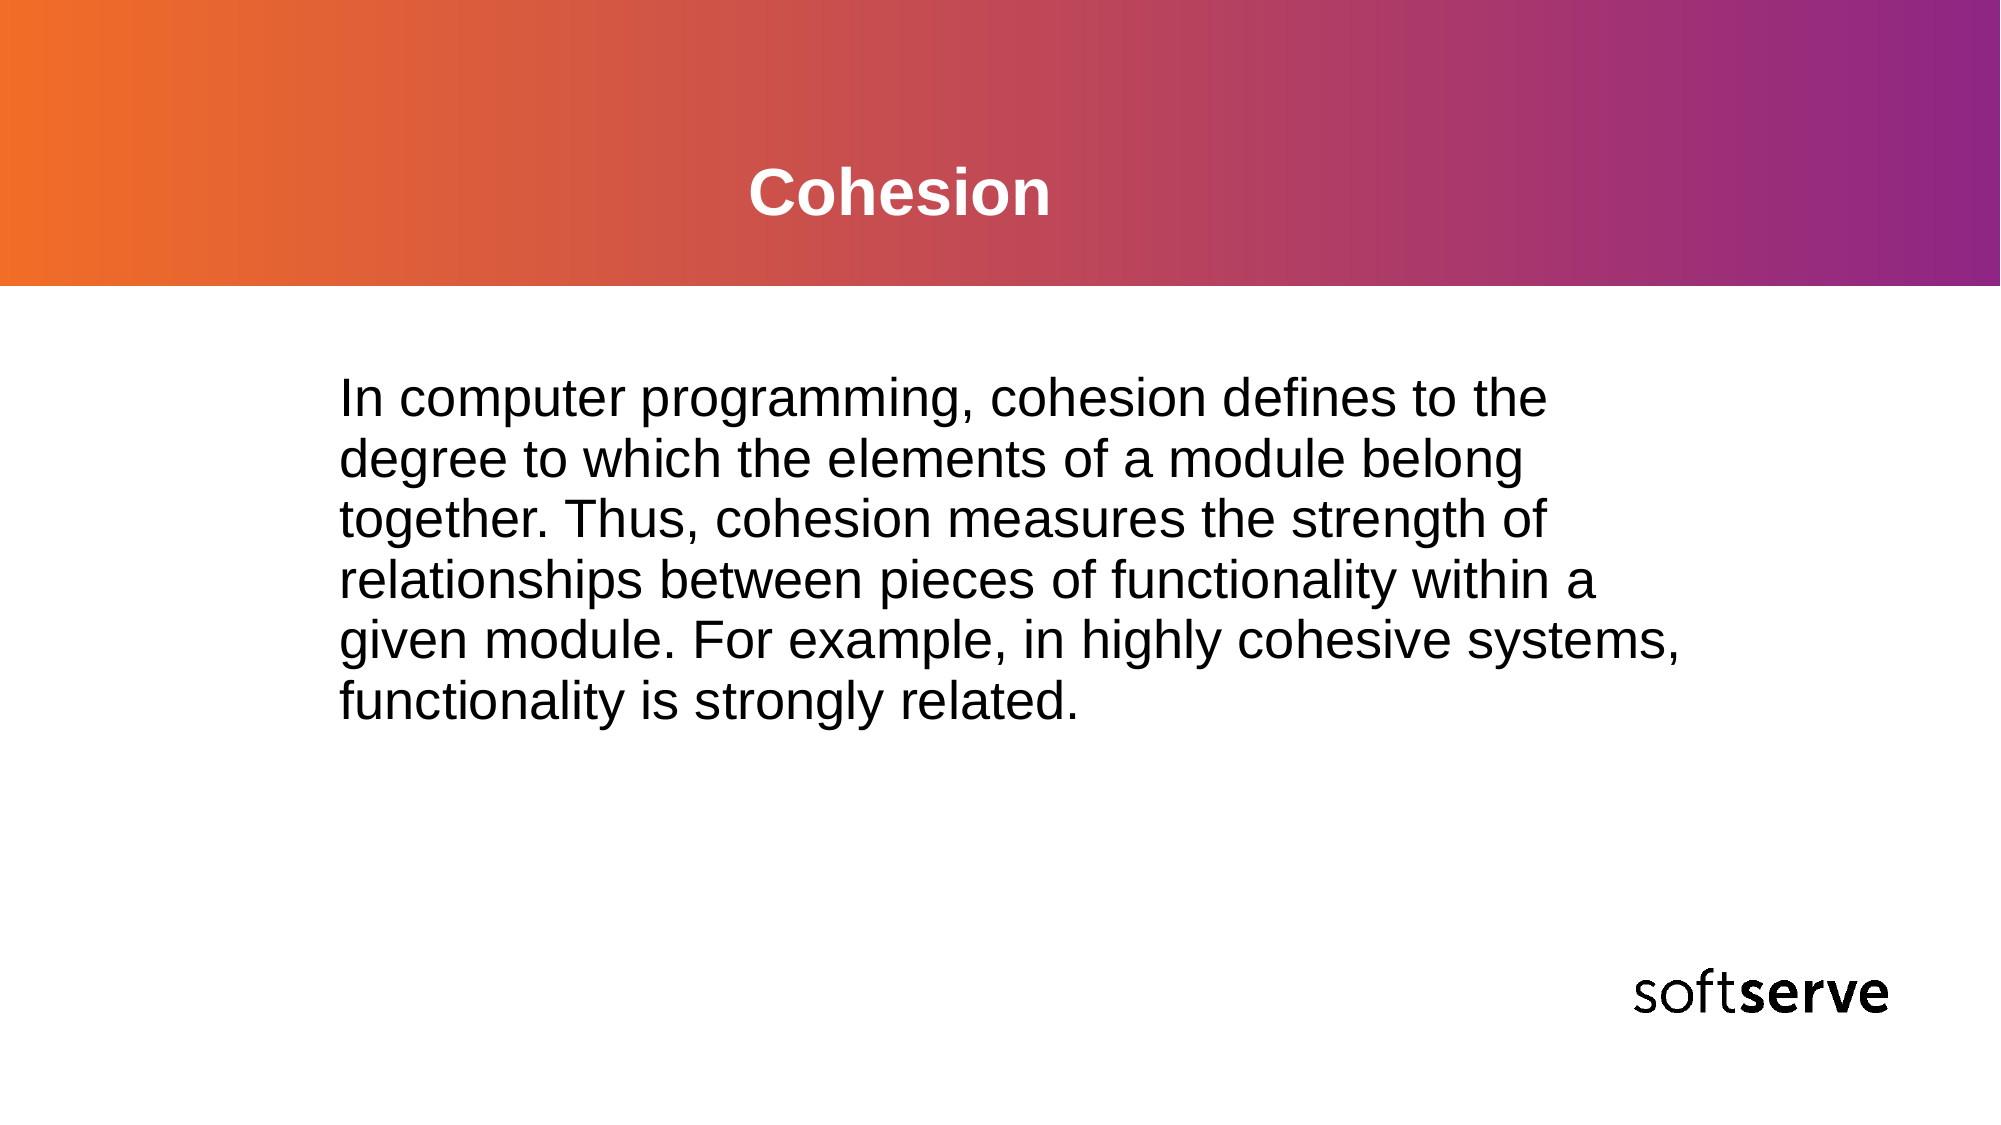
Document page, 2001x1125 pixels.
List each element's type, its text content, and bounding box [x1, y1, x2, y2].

text_box In computer programming, cohesion defines to the degree to which the elements of a module belong together. Thus, cohesion measures the strength of relationships between pieces of functionality within a given module. For example, in highly cohesive systems, functionality is strongly related. [324, 360, 1743, 739]
text_box Cohesion [236, 147, 1565, 238]
picture [1634, 968, 1888, 1013]
